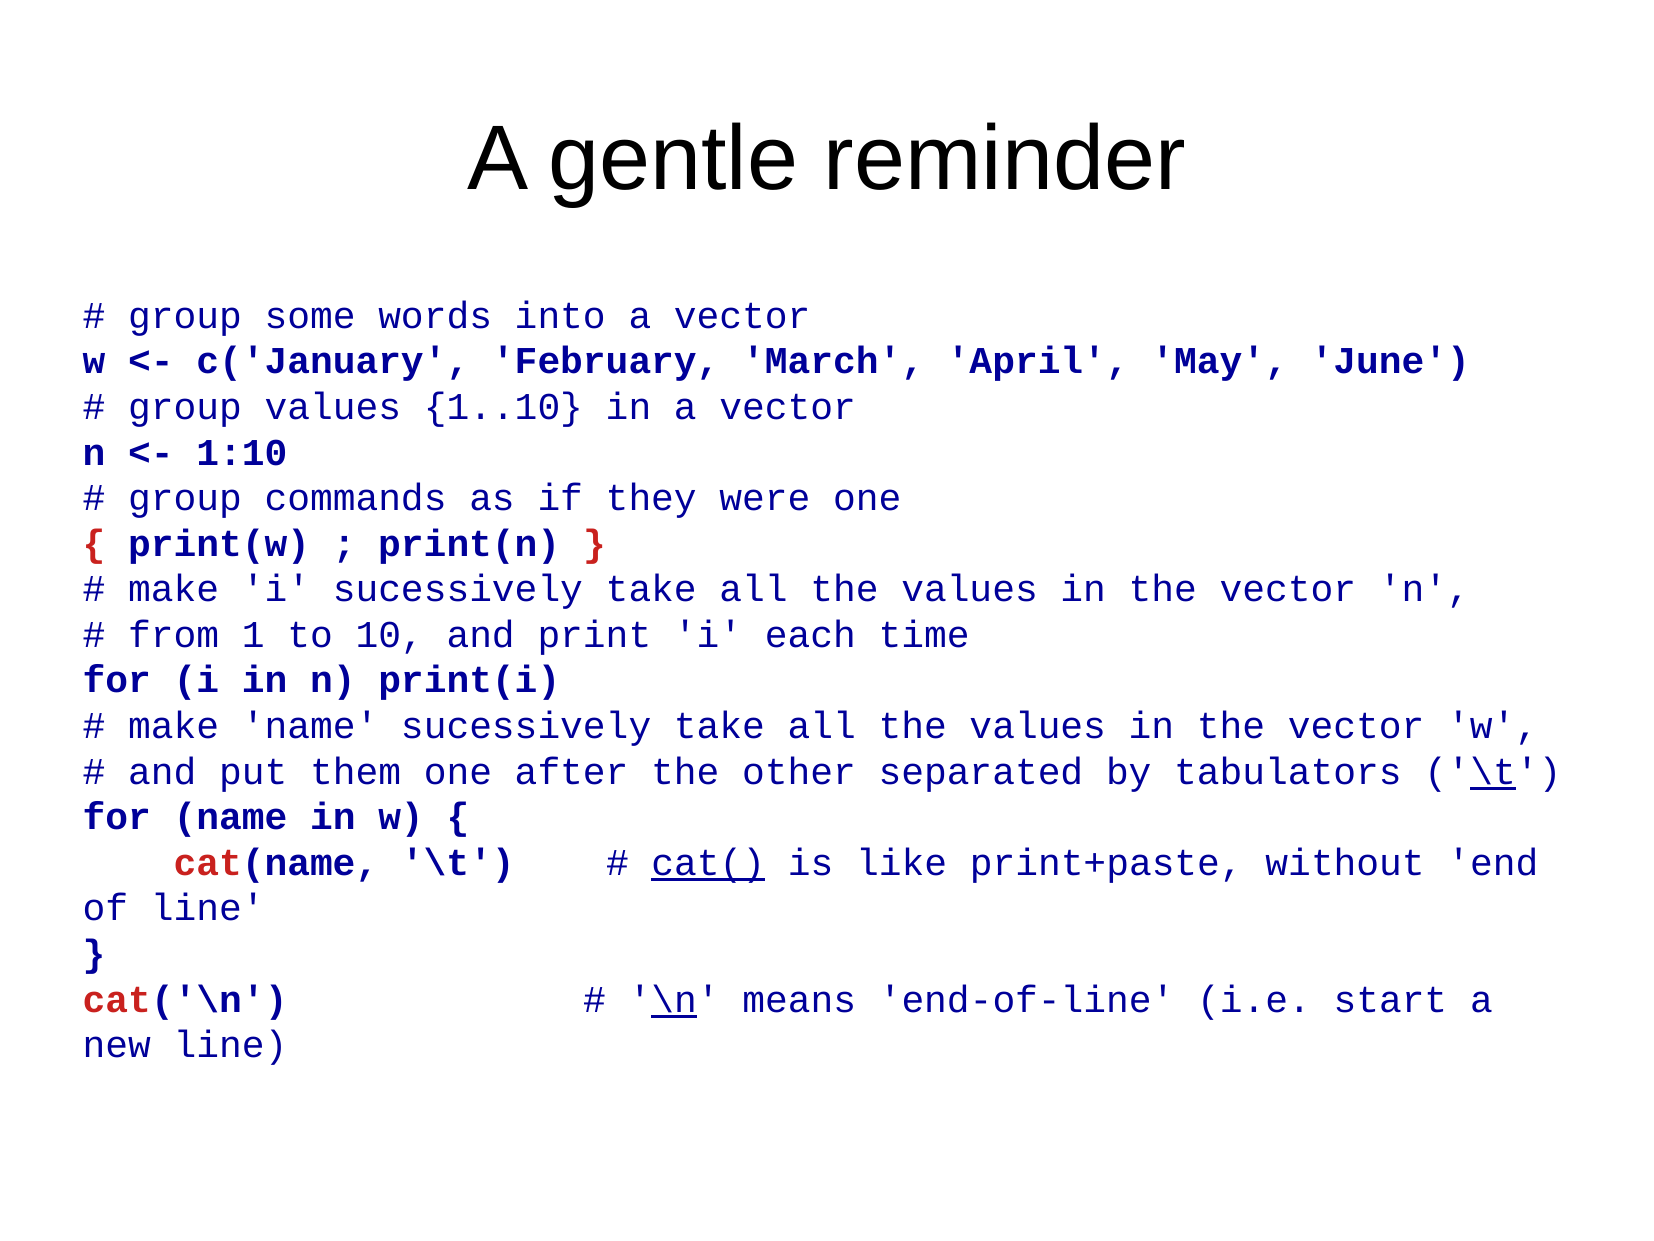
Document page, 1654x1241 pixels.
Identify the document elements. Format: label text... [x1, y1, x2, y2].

text_box # group some words into a vector w <- c('January', 'February, 'March', 'April', 'May', 'June') # group values {1..10} in a vector n <- 1:10 # group commands as if they were one { print(w) ; print(n) } # make 'i' sucessively take all the values in the vector 'n', # from 1 to 10, and print 'i' each time for (i in n) print(i) # make 'name' sucessively take all the values in the vector 'w', # and put them one after the other separated by tabulators ('\t') for (name in w) { cat(name, '\t') # cat() is like print+paste, without 'end of line' } cat('\n') # '\n' means 'end-of-line' (i.e. start a new line) [82, 290, 1571, 1087]
text_box A gentle reminder [82, 49, 1571, 257]
